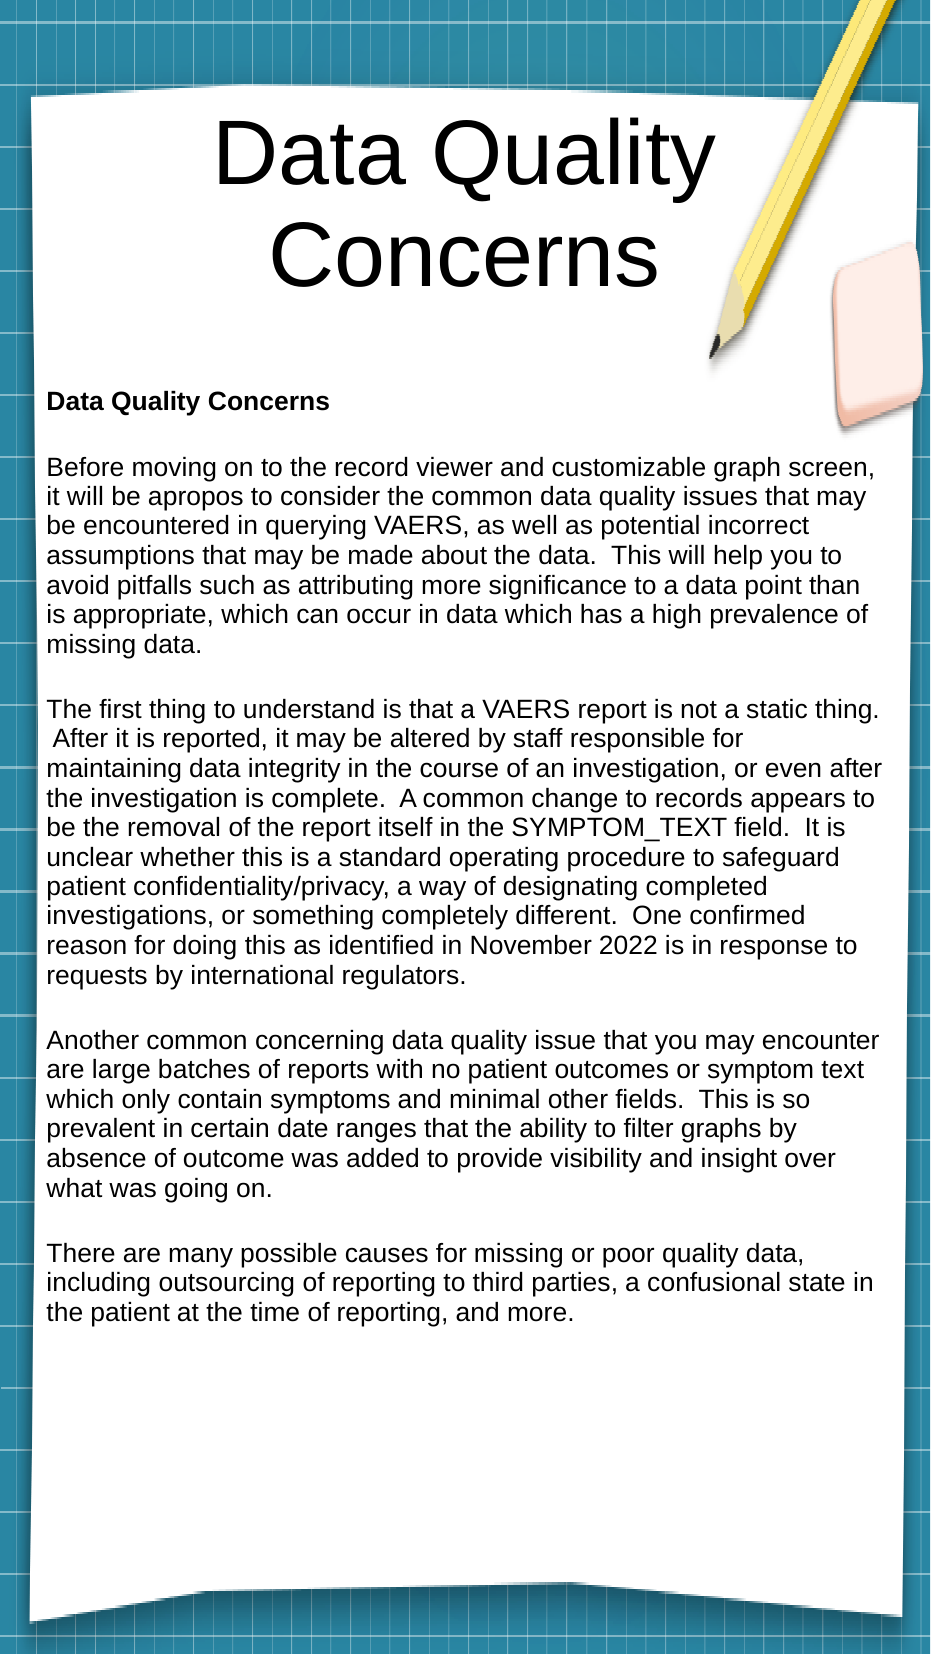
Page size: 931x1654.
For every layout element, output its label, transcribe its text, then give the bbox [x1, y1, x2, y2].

title Data Quality Concerns [46, 65, 884, 342]
list Data Quality Concerns Before moving on to the record viewer and customizable graph screen, it will be apropos to consider the common data quality issues that may be encountered in querying VAERS, as well as potential incorrect assumptions that may be made about the data. This will help you to avoid pitfalls such as attributing more significance to a data point than is appropriate, which can occur in data which has a high prevalence of missing data. The first thing to understand is that a VAERS report is not a static thing. After it is reported, it may be altered by staff responsible for maintaining data integrity in the course of an investigation, or even after the investigation is complete. A common change to records appears to be the removal of the report itself in the SYMPTOM_TEXT field. It is unclear whether this is a standard operating procedure to safeguard patient confidentiality/privacy, a way of designating completed investigations, or something completely different. One confirmed reason for doing this as identified in November 2022 is in response to requests by international regulators. Another common concerning data quality issue that you may encounter are large batches of reports with no patient outcomes or symptom text which only contain symptoms and minimal other fields. This is so prevalent in certain date ranges that the ability to filter graphs by absence of outcome was added to provide visibility and insight over what was going on. There are many possible causes for missing or poor quality data, including outsourcing of reporting to third parties, a confusional state in the patient at the time of reporting, and more. [46, 386, 884, 1346]
picture [0, 0, 931, 1654]
